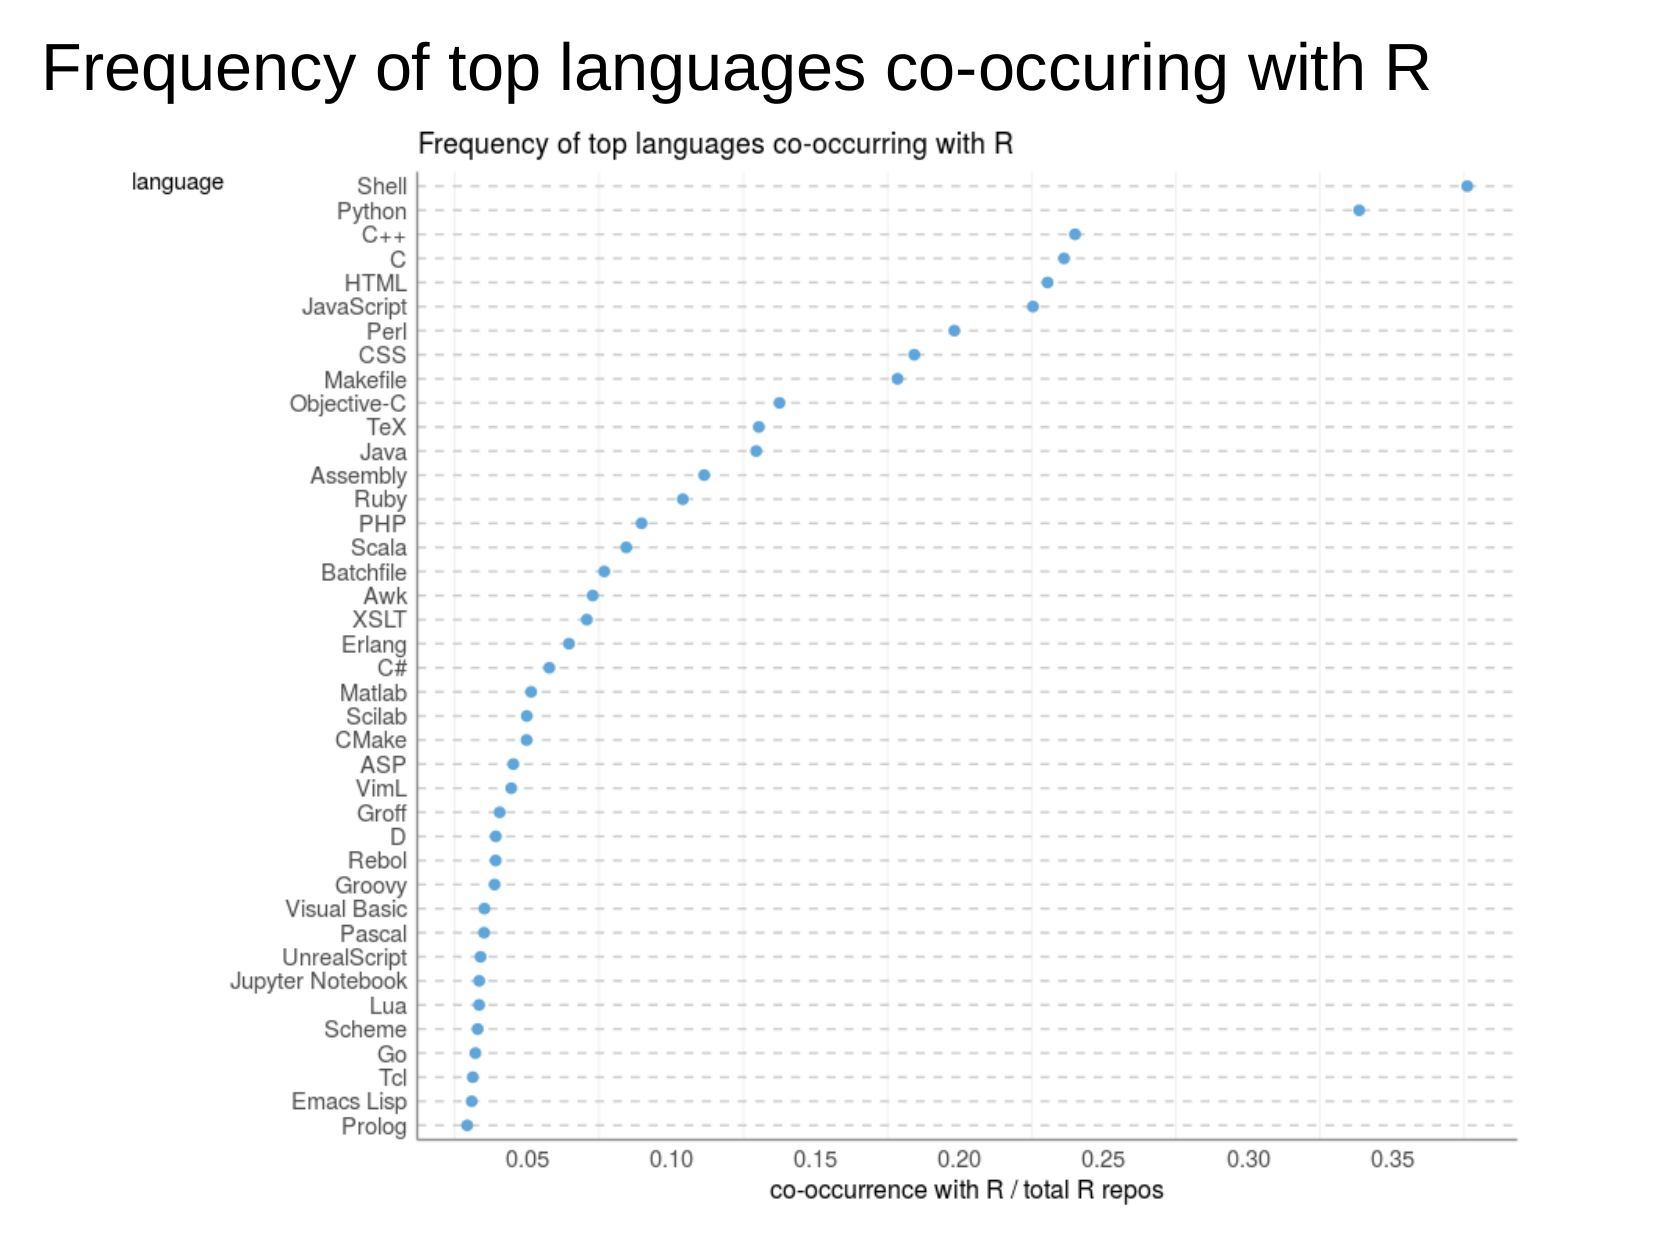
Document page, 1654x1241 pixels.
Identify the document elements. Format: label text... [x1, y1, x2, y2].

picture [121, 121, 1529, 1216]
title Frequency of top languages co-occuring with R [41, 30, 1530, 105]
